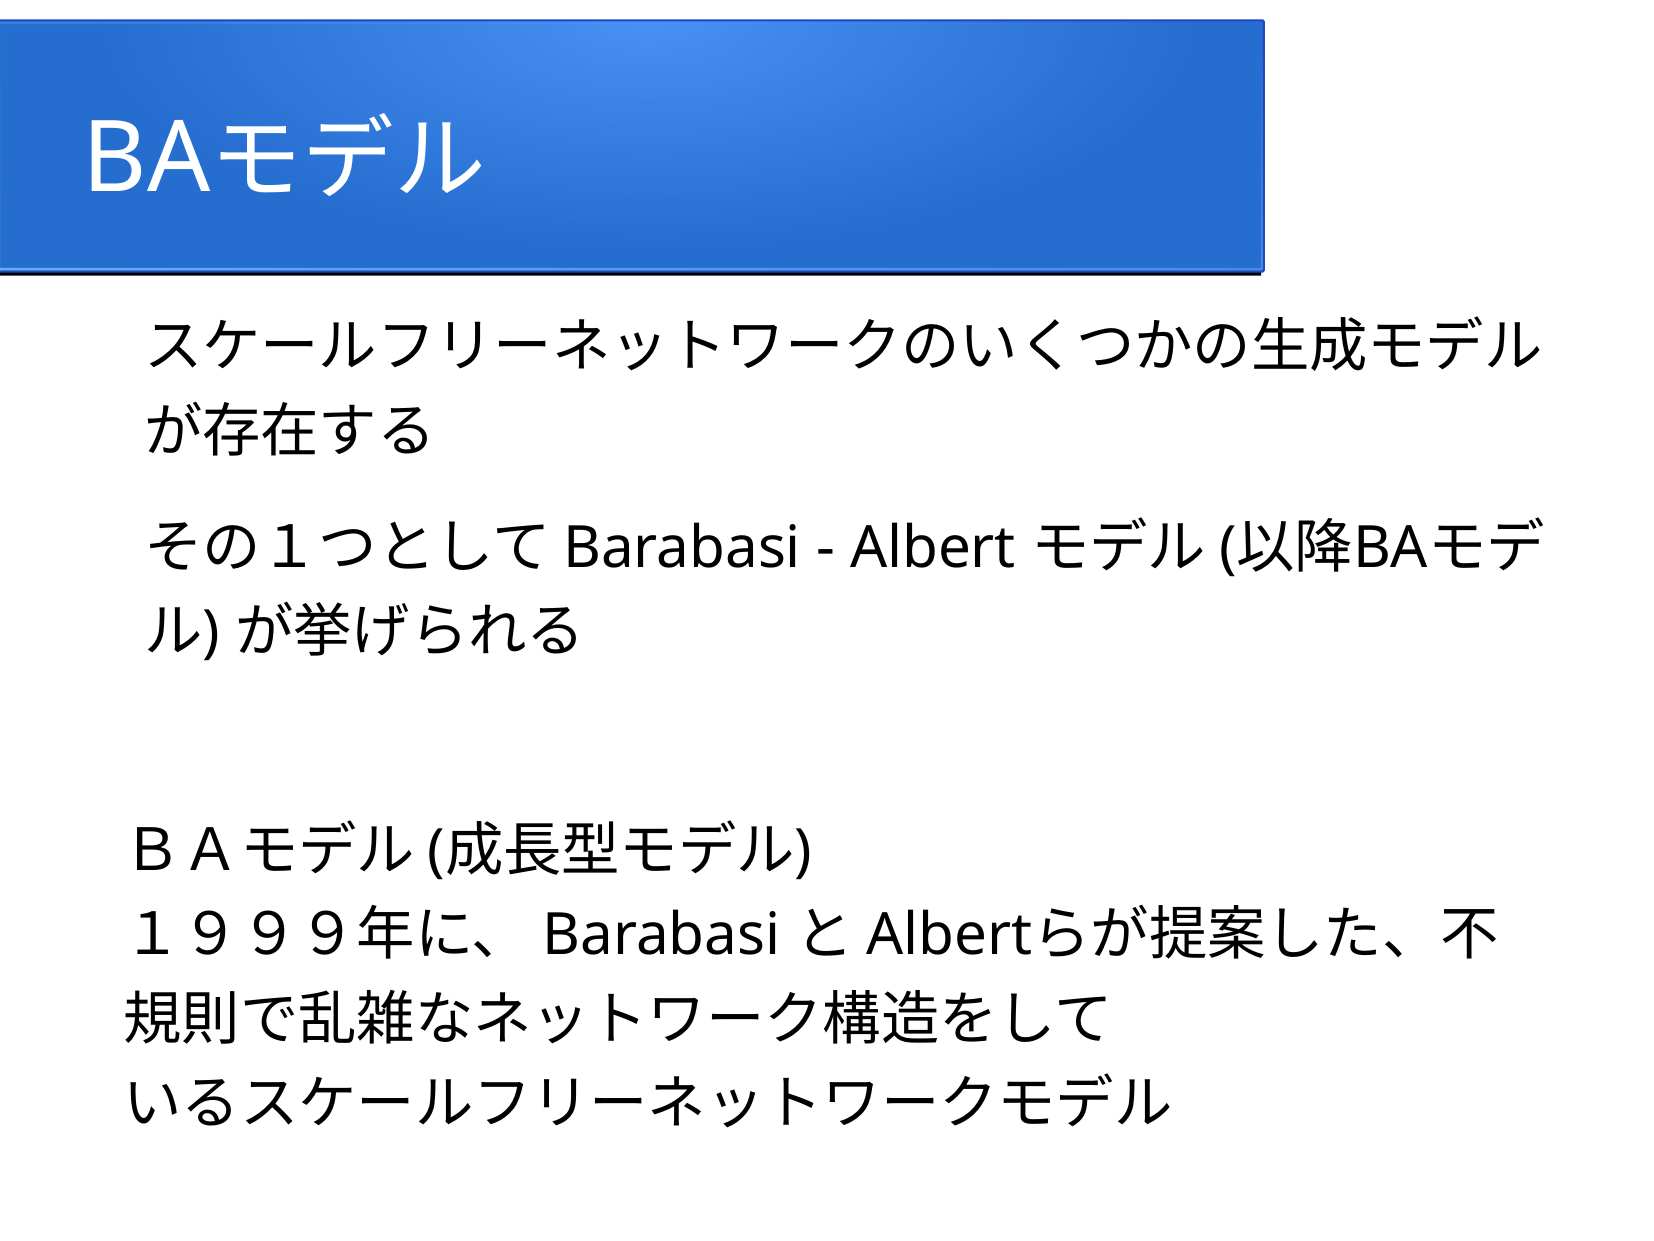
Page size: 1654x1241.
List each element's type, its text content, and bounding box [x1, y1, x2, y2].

list スケールフリーネットワークのいくつかの生成モデルが存在する その１つとして Barabasi - Albert モデル (以降BAモデル) が挙げられる [73, 299, 1595, 1099]
text_box ＢＡモデル (成長型モデル) １９９９年に、 Barabasi と Albertらが提案した、不規則で乱雑なネットワーク構造をして いるスケールフリーネットワークモデル [108, 795, 1551, 1123]
title BAモデル [82, 49, 1250, 257]
